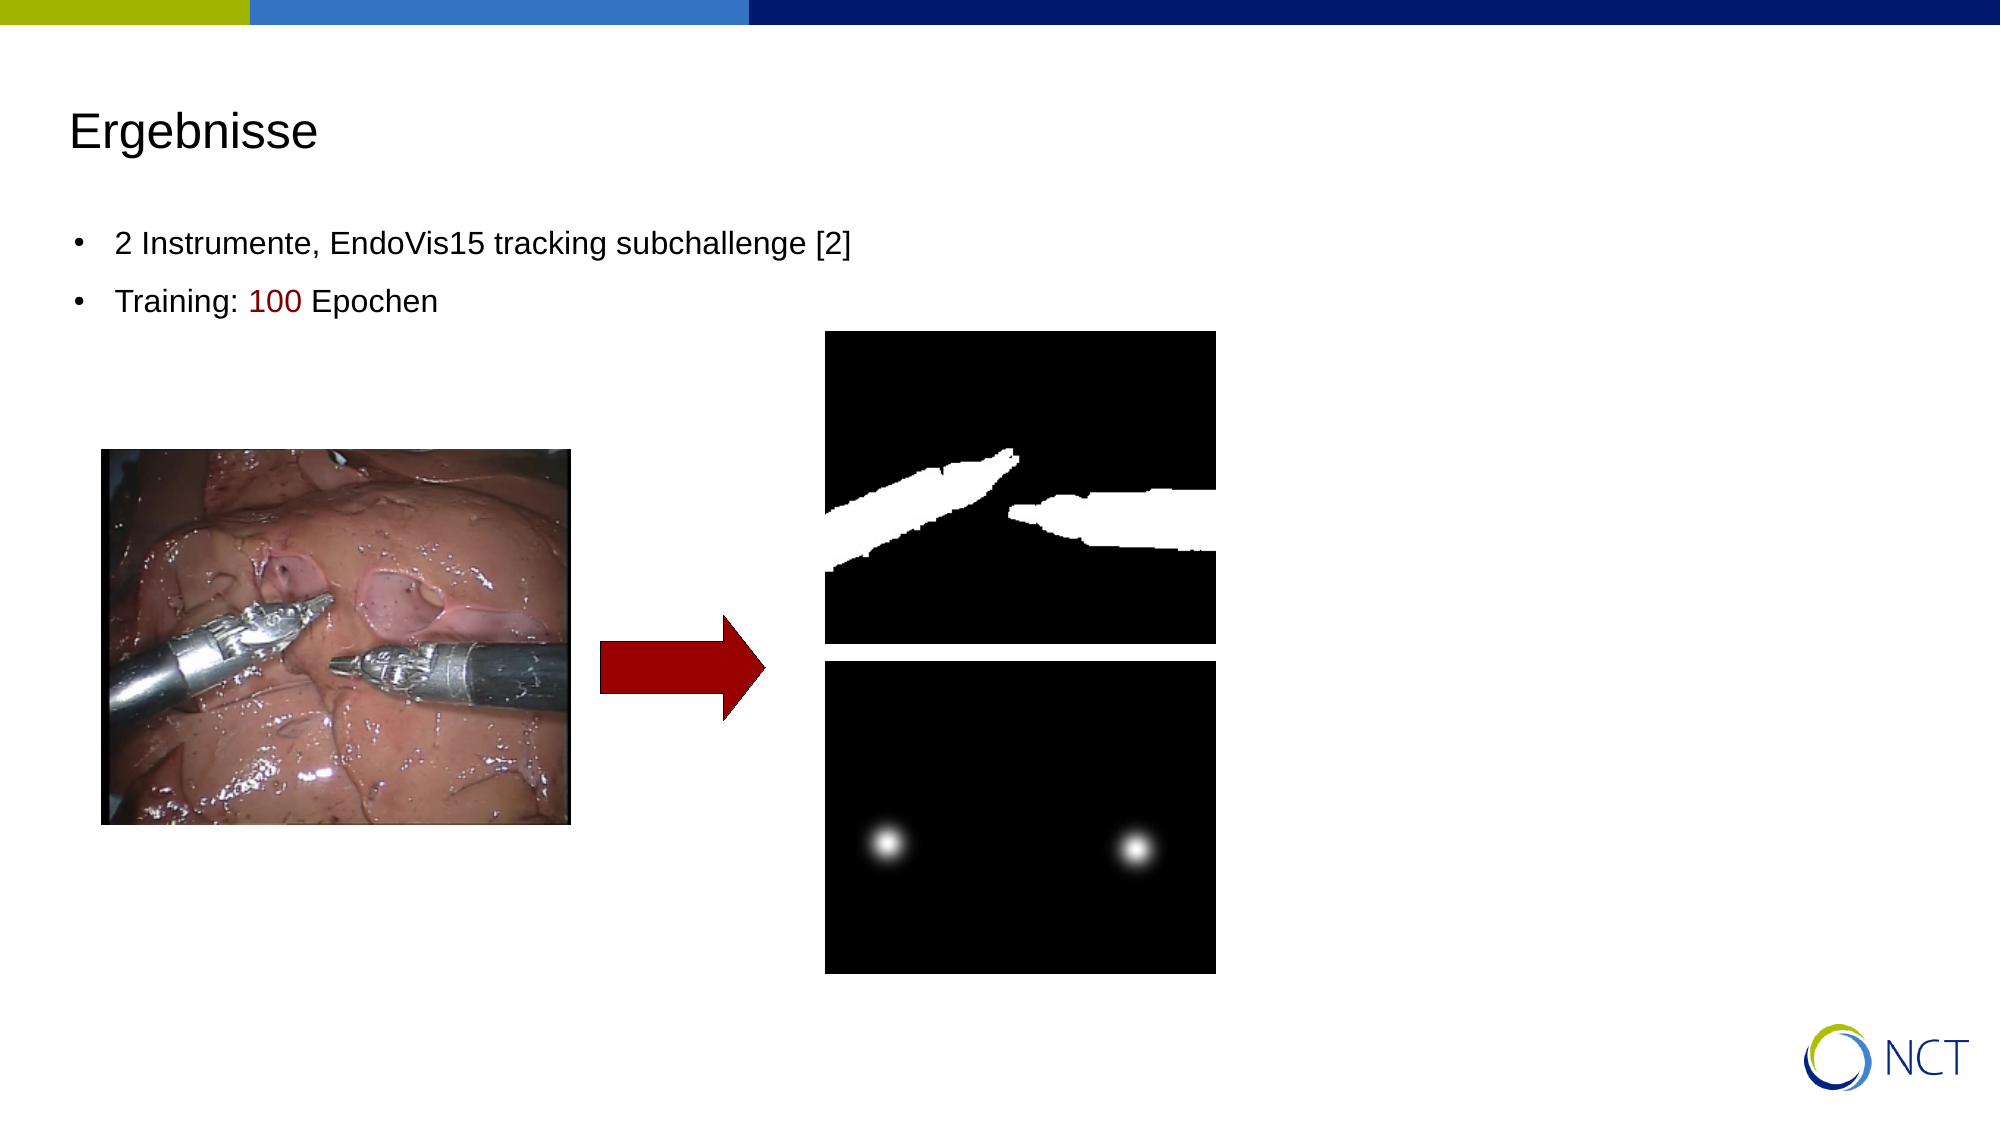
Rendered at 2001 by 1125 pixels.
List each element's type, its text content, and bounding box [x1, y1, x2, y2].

picture [101, 449, 571, 826]
title Ergebnisse [68, 37, 1861, 225]
picture [825, 661, 1216, 974]
picture [825, 331, 1216, 644]
text_box [600, 615, 766, 721]
list 2 Instrumente, EndoVis15 tracking subchallenge [2] Training: 100 Epochen [60, 224, 1852, 321]
picture [1804, 1024, 1969, 1091]
